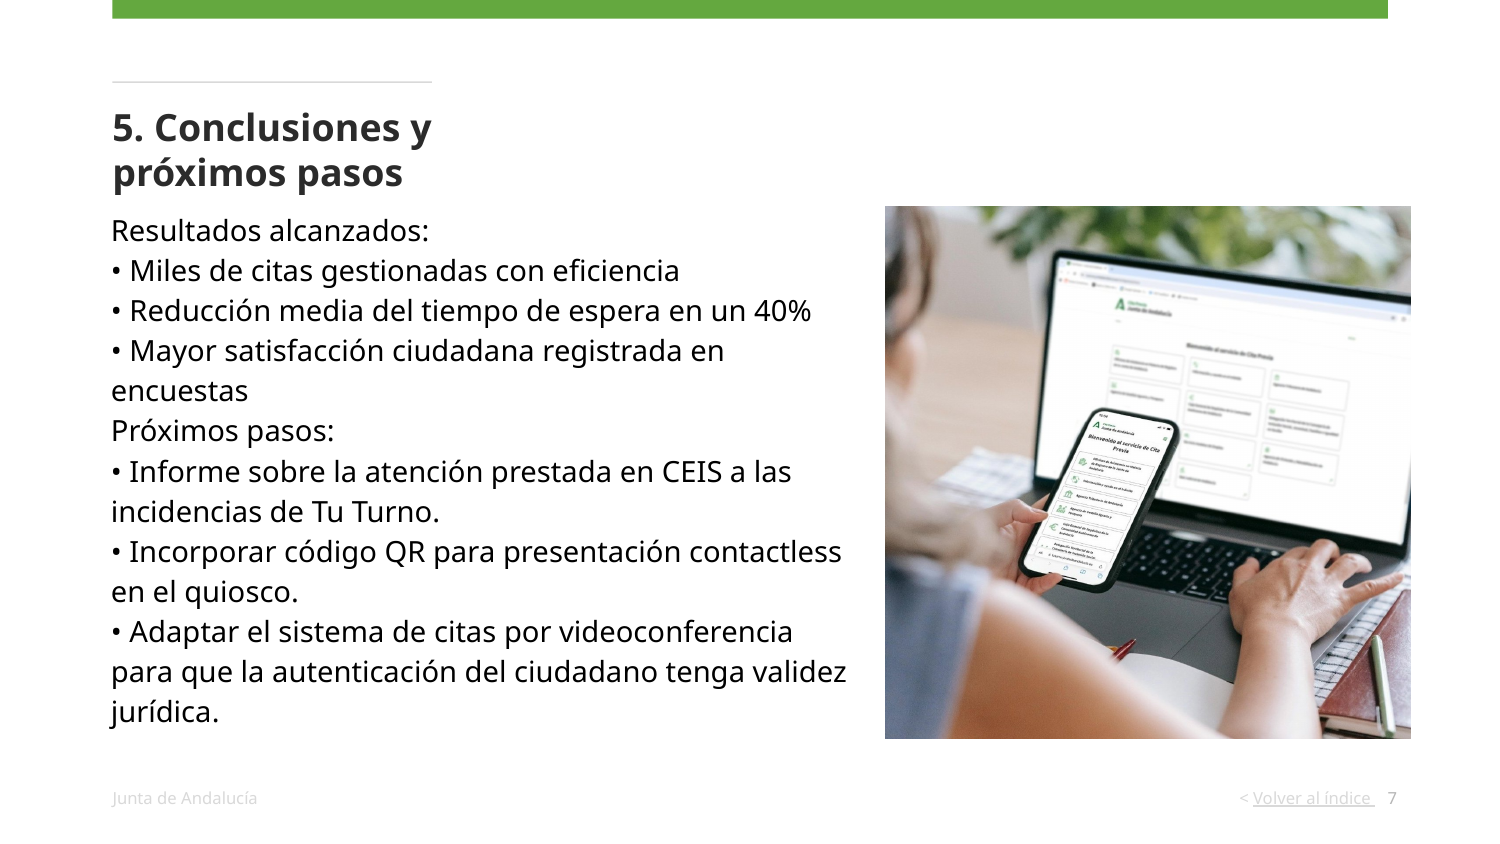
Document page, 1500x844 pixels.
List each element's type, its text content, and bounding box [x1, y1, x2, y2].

text_box 5. Conclusiones y próximos pasos [112, 104, 597, 206]
slide_number <número> [1387, 787, 1478, 844]
text_box Resultados alcanzados: • Miles de citas gestionadas con eficiencia • Reducción media del tiempo de espera en un 40% • Mayor satisfacción ciudadana registrada en encuestas Próximos pasos: • Informe sobre la atención prestada en CEIS a las incidencias de Tu Turno. • Incorporar código QR para presentación contactless en el quiosco. • Adaptar el sistema de citas por videoconferencia para que la autenticación del ciudadano tenga validez jurídica. [110, 206, 856, 731]
picture [885, 206, 1411, 739]
text_box < Volver al índice [989, 787, 1376, 821]
text_box [112, 0, 1388, 19]
